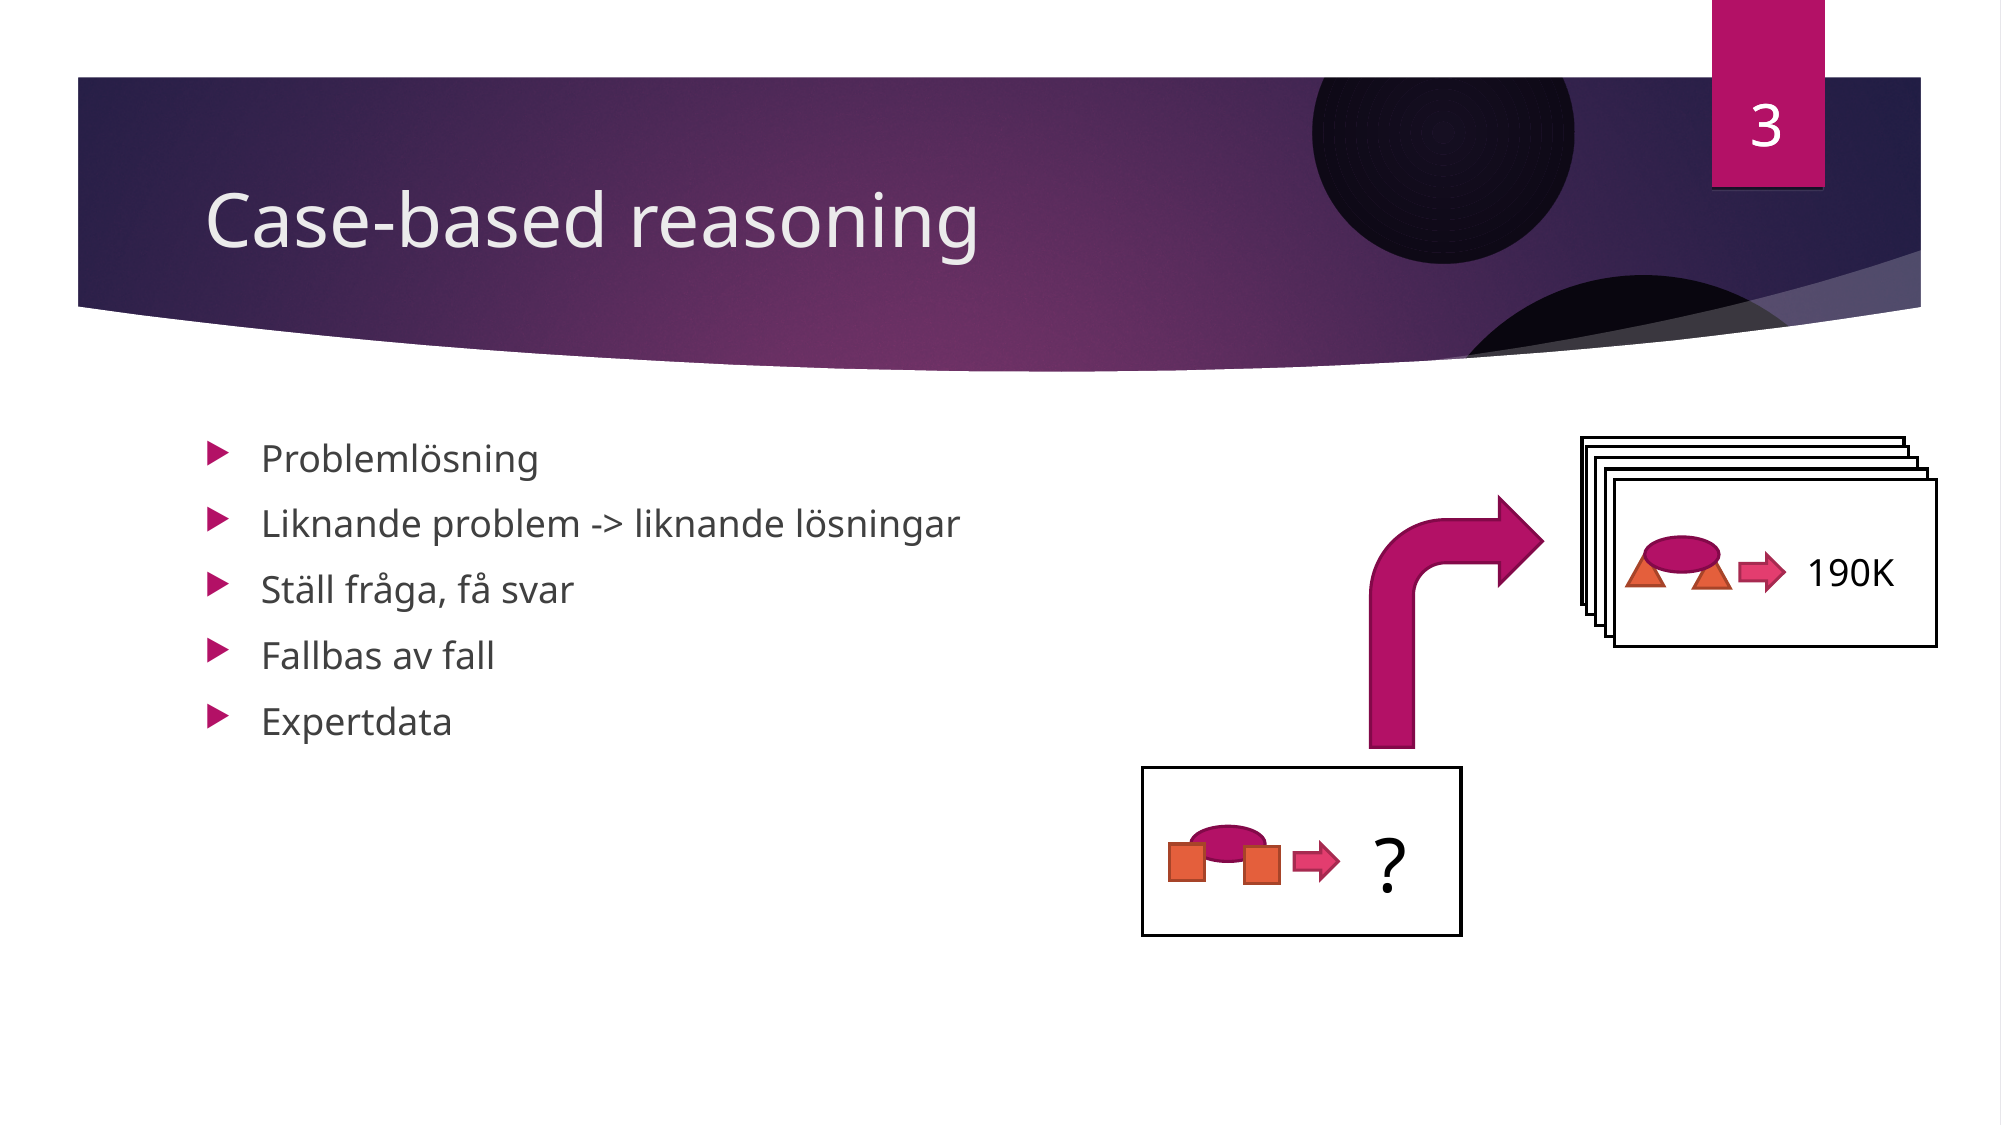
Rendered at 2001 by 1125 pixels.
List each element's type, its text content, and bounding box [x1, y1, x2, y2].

text_box 190K [1791, 541, 1978, 603]
text_box [1582, 437, 1937, 647]
text_box ? [1359, 809, 1461, 916]
list Problemlösning Liknande problem -> liknande lösningar Ställ fråga, få svar Fallbas av fall Expertdata [189, 427, 1638, 988]
title Case-based reasoning [189, 159, 1627, 276]
text_box [1370, 498, 1543, 748]
text_box [1142, 768, 1461, 935]
text_box [1698, 48, 1836, 175]
